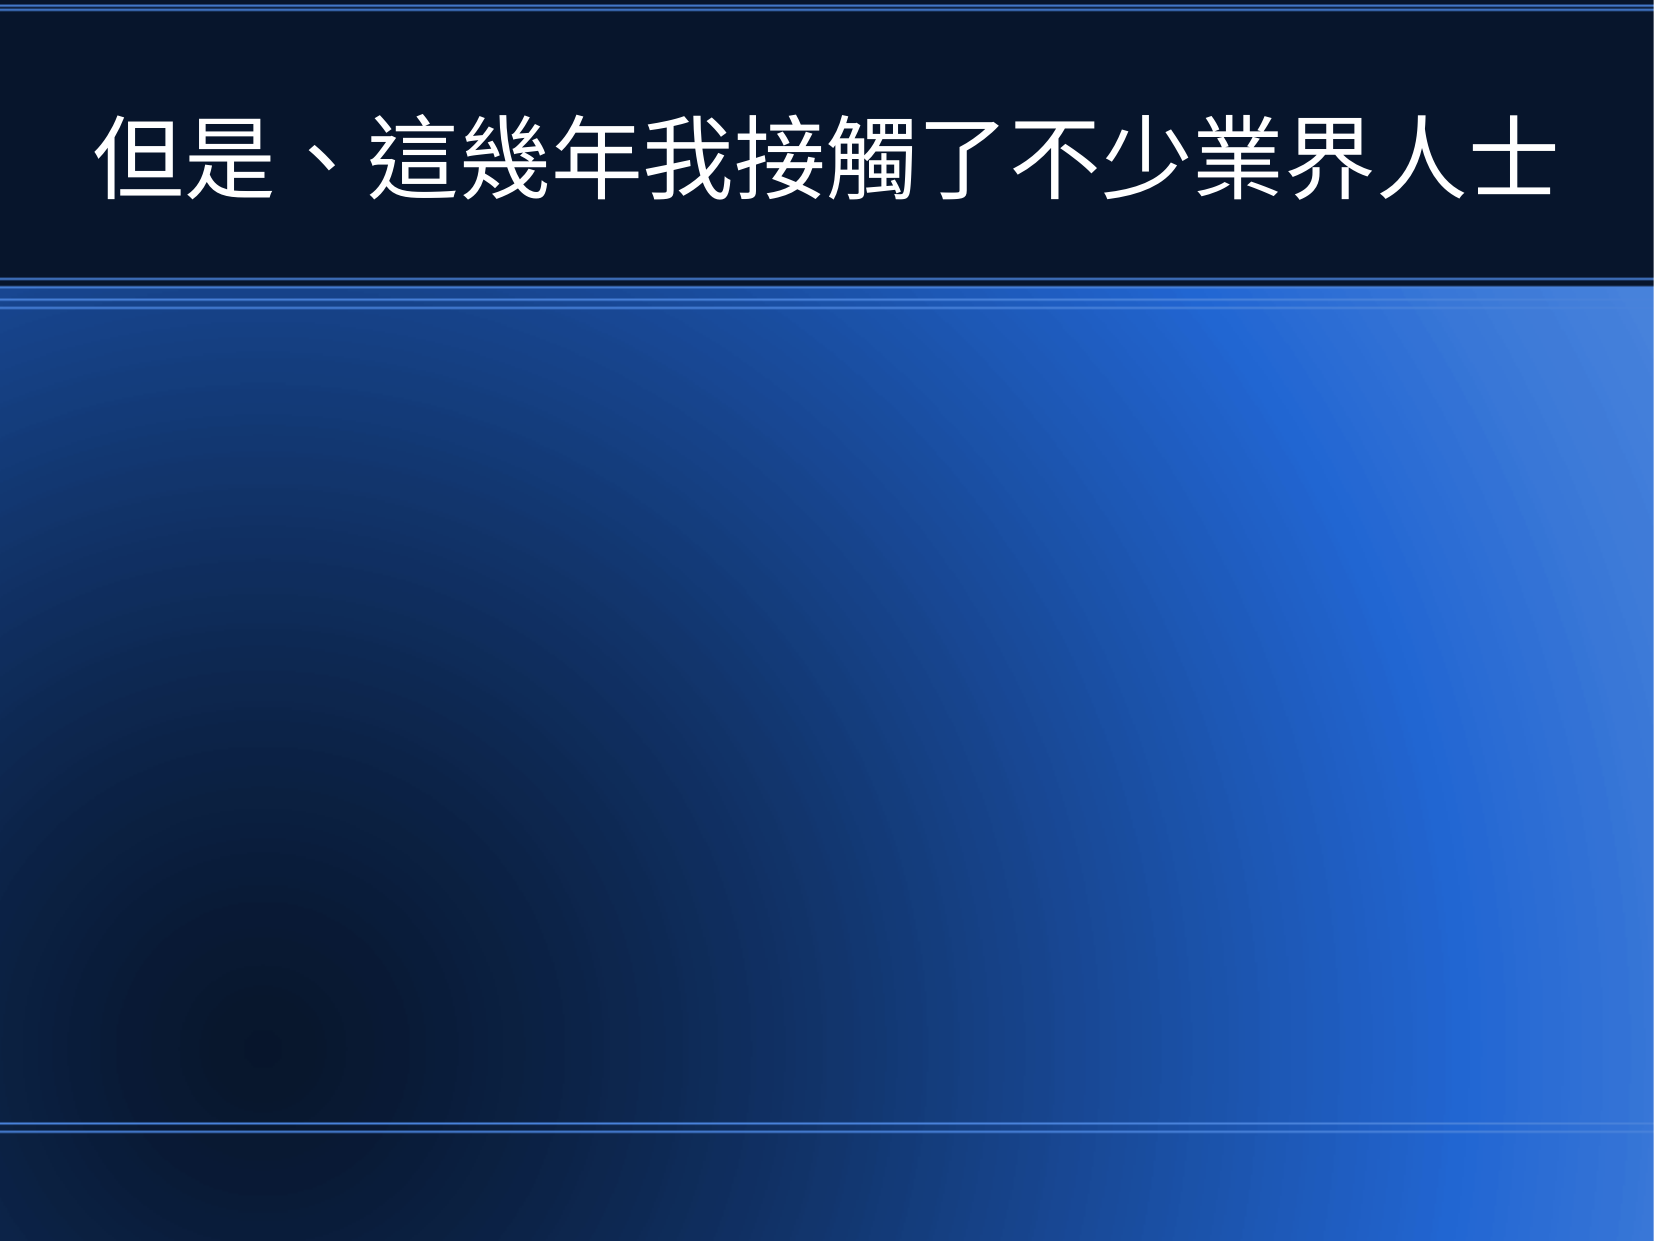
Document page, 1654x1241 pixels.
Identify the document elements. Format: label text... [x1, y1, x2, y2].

title 但是、這幾年我接觸了不少業界人士 [82, 49, 1571, 257]
picture [0, 0, 1654, 1241]
